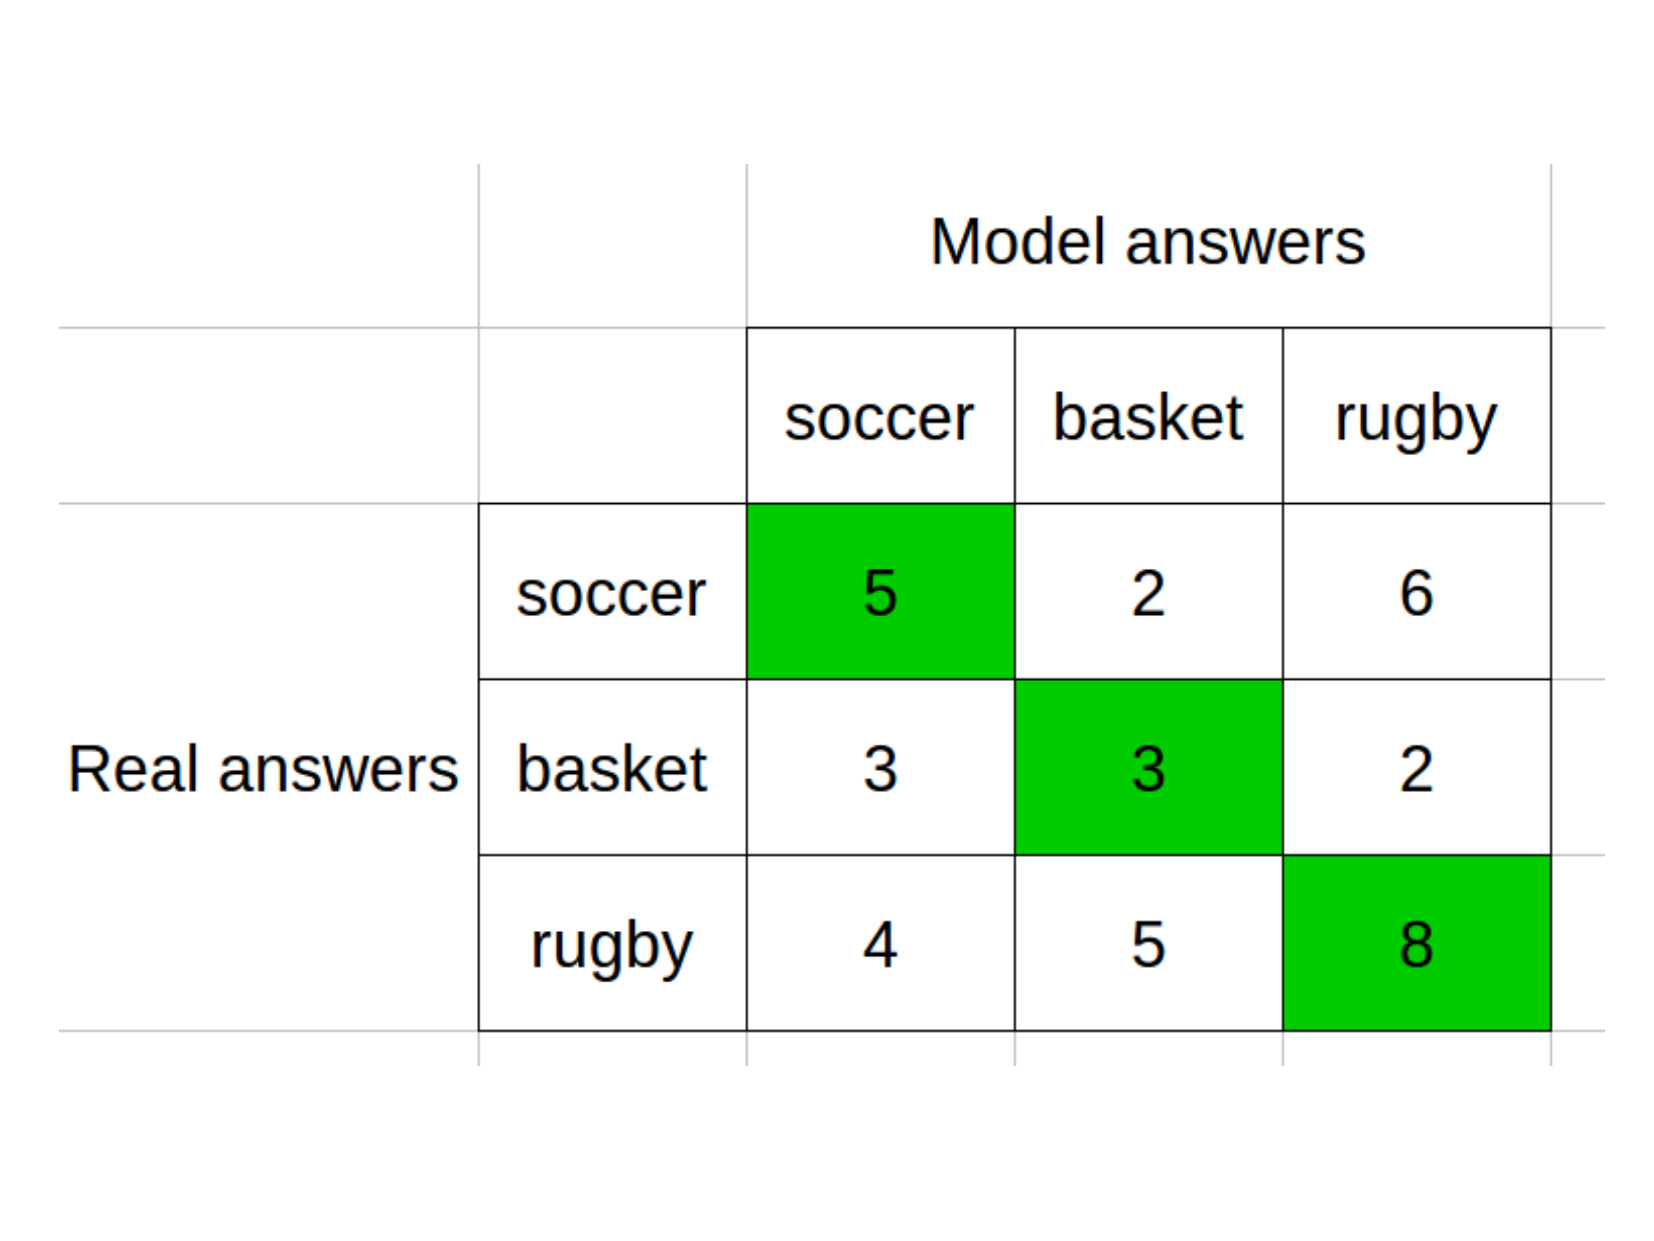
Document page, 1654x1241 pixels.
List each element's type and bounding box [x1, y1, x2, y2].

picture [59, 164, 1605, 1066]
